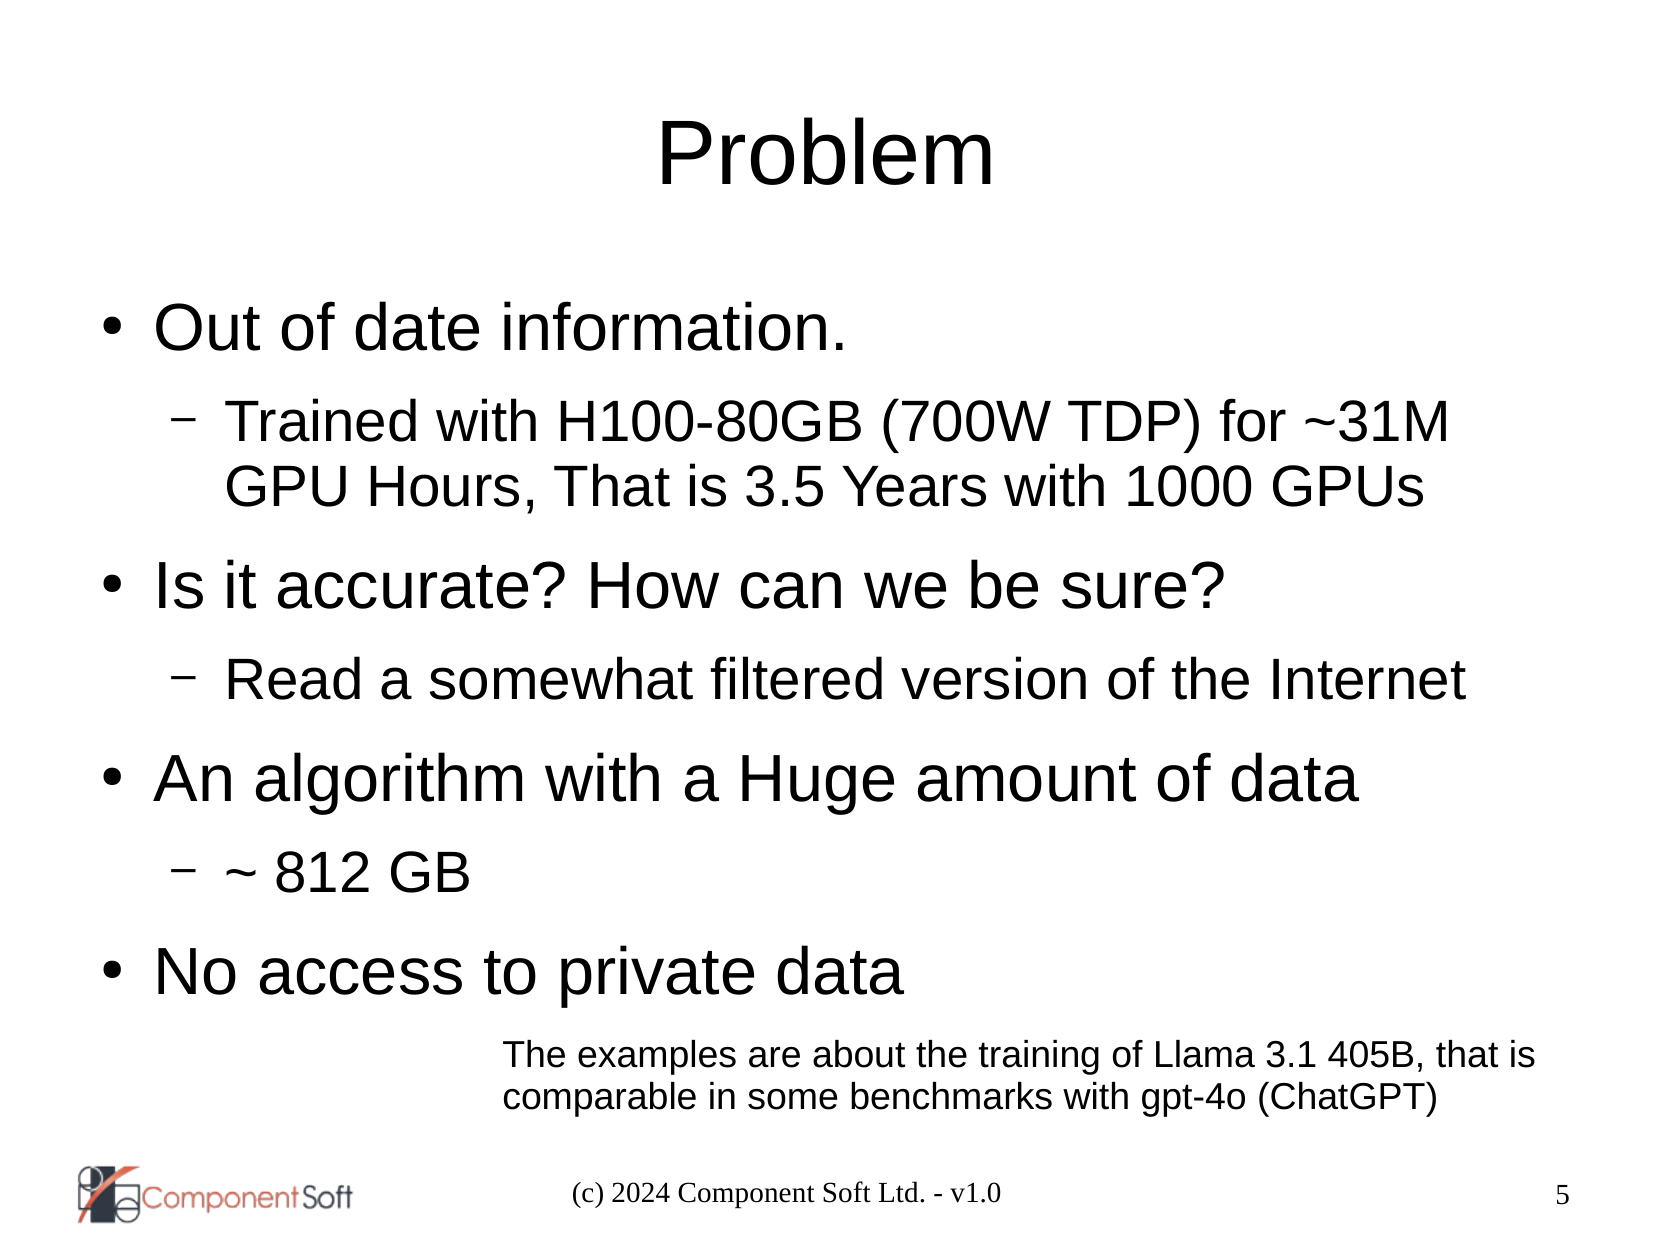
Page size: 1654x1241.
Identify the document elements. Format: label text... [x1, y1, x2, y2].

title Problem [82, 49, 1571, 257]
picture [75, 1162, 357, 1227]
list Out of date information. Trained with H100-80GB (700W TDP) for ~31M GPU Hours, That is 3.5 Years with 1000 GPUs Is it accurate? How can we be sure? Read a somewhat filtered version of the Internet An algorithm with a Huge amount of data ~ 812 GB No access to private data [82, 290, 1571, 1010]
text_box The examples are about the training of Llama 3.1 405B, that is comparable in some benchmarks with gpt-4o (ChatGPT) [487, 1026, 1613, 1126]
